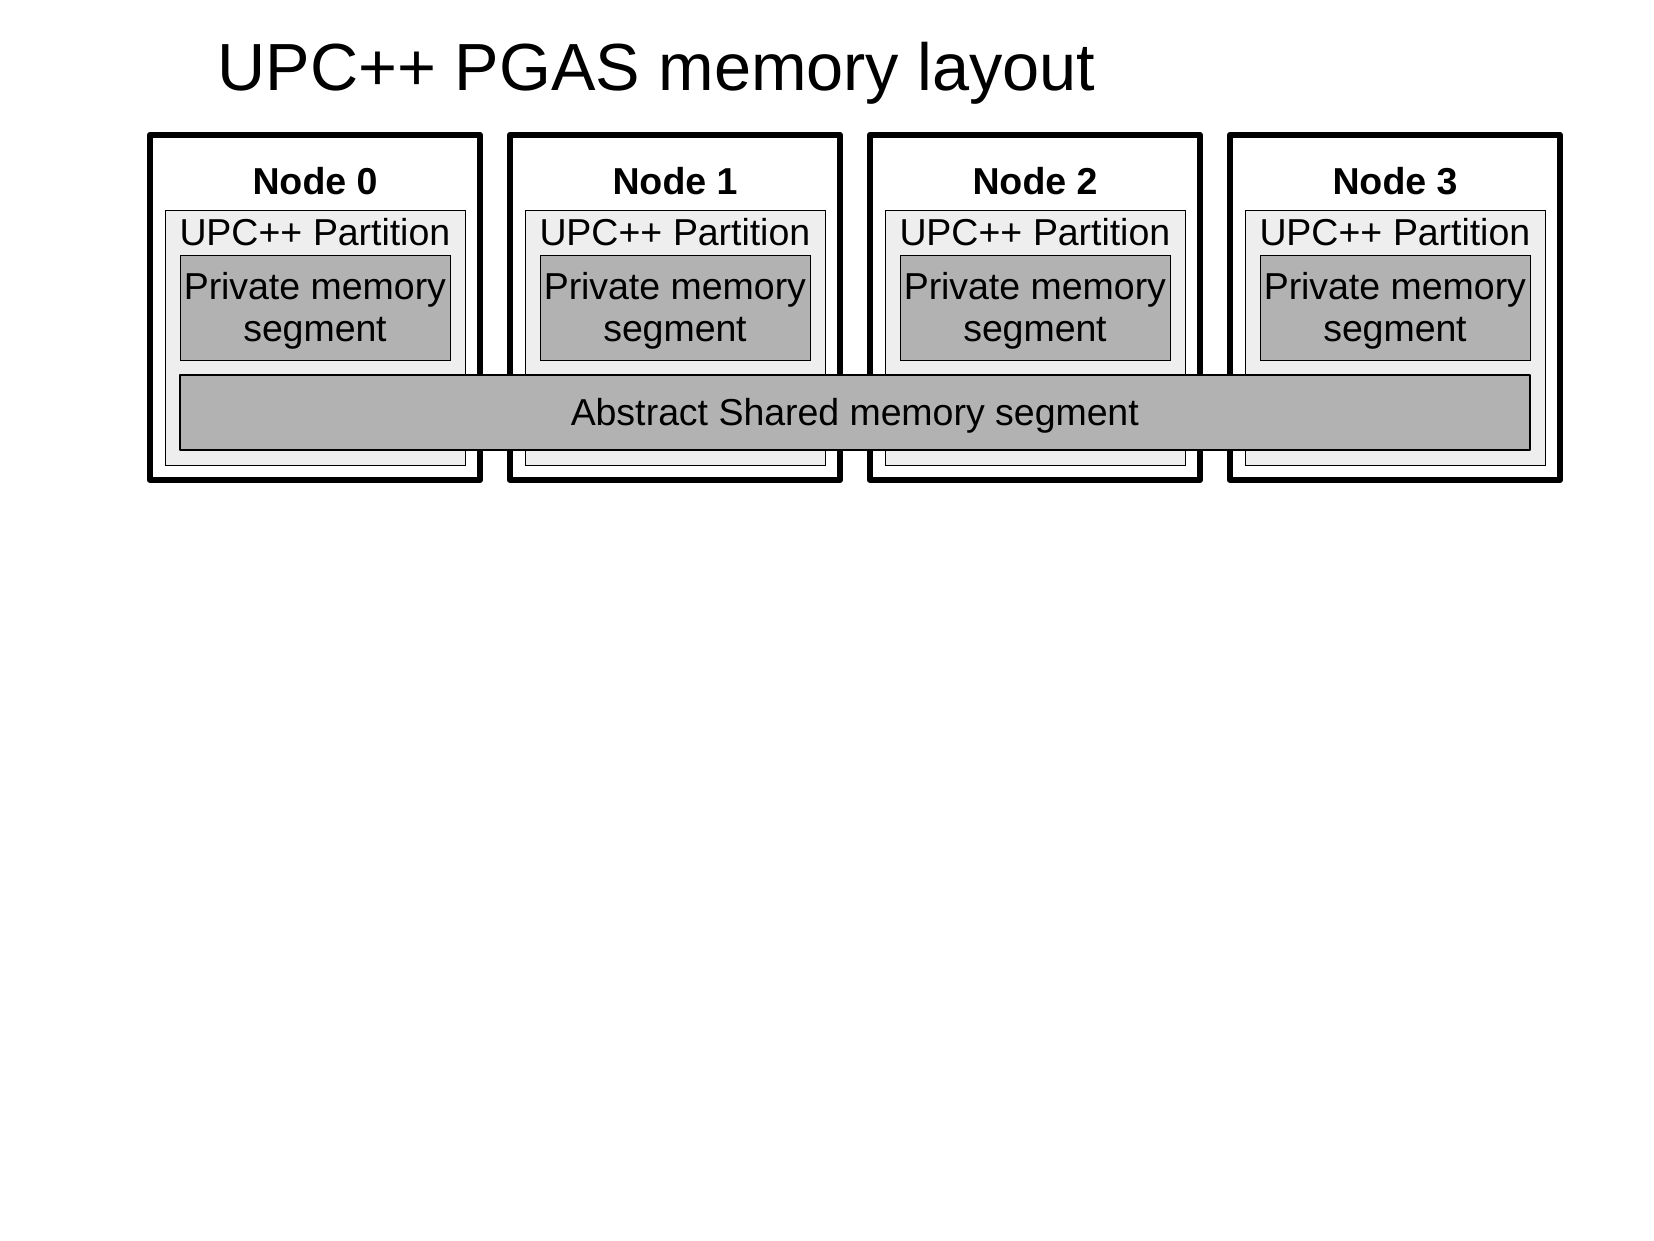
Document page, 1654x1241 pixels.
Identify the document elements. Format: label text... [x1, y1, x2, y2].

text_box Node 1 [510, 451, 841, 481]
list UPC++ PGAS memory layout [146, 30, 1636, 140]
text_box UPC++ Partition [165, 210, 466, 466]
text_box UPC++ Partition [525, 451, 826, 466]
text_box Node 3 [1230, 140, 1561, 481]
text_box Private memory segment [180, 255, 451, 361]
text_box Node 1 [510, 140, 841, 375]
text_box UPC++ Partition [885, 210, 1186, 375]
text_box Private memory segment [1260, 255, 1531, 361]
text_box Private memory segment [540, 255, 811, 361]
text_box UPC++ Partition [525, 210, 826, 375]
text_box Node 2 [870, 140, 1201, 375]
text_box UPC++ Partition [885, 451, 1186, 466]
text_box Private memory segment [900, 255, 1171, 361]
text_box Node 2 [870, 451, 1201, 481]
text_box Abstract Shared memory segment [180, 375, 1531, 451]
text_box Node 0 [150, 140, 481, 481]
text_box UPC++ Partition [1245, 210, 1546, 466]
